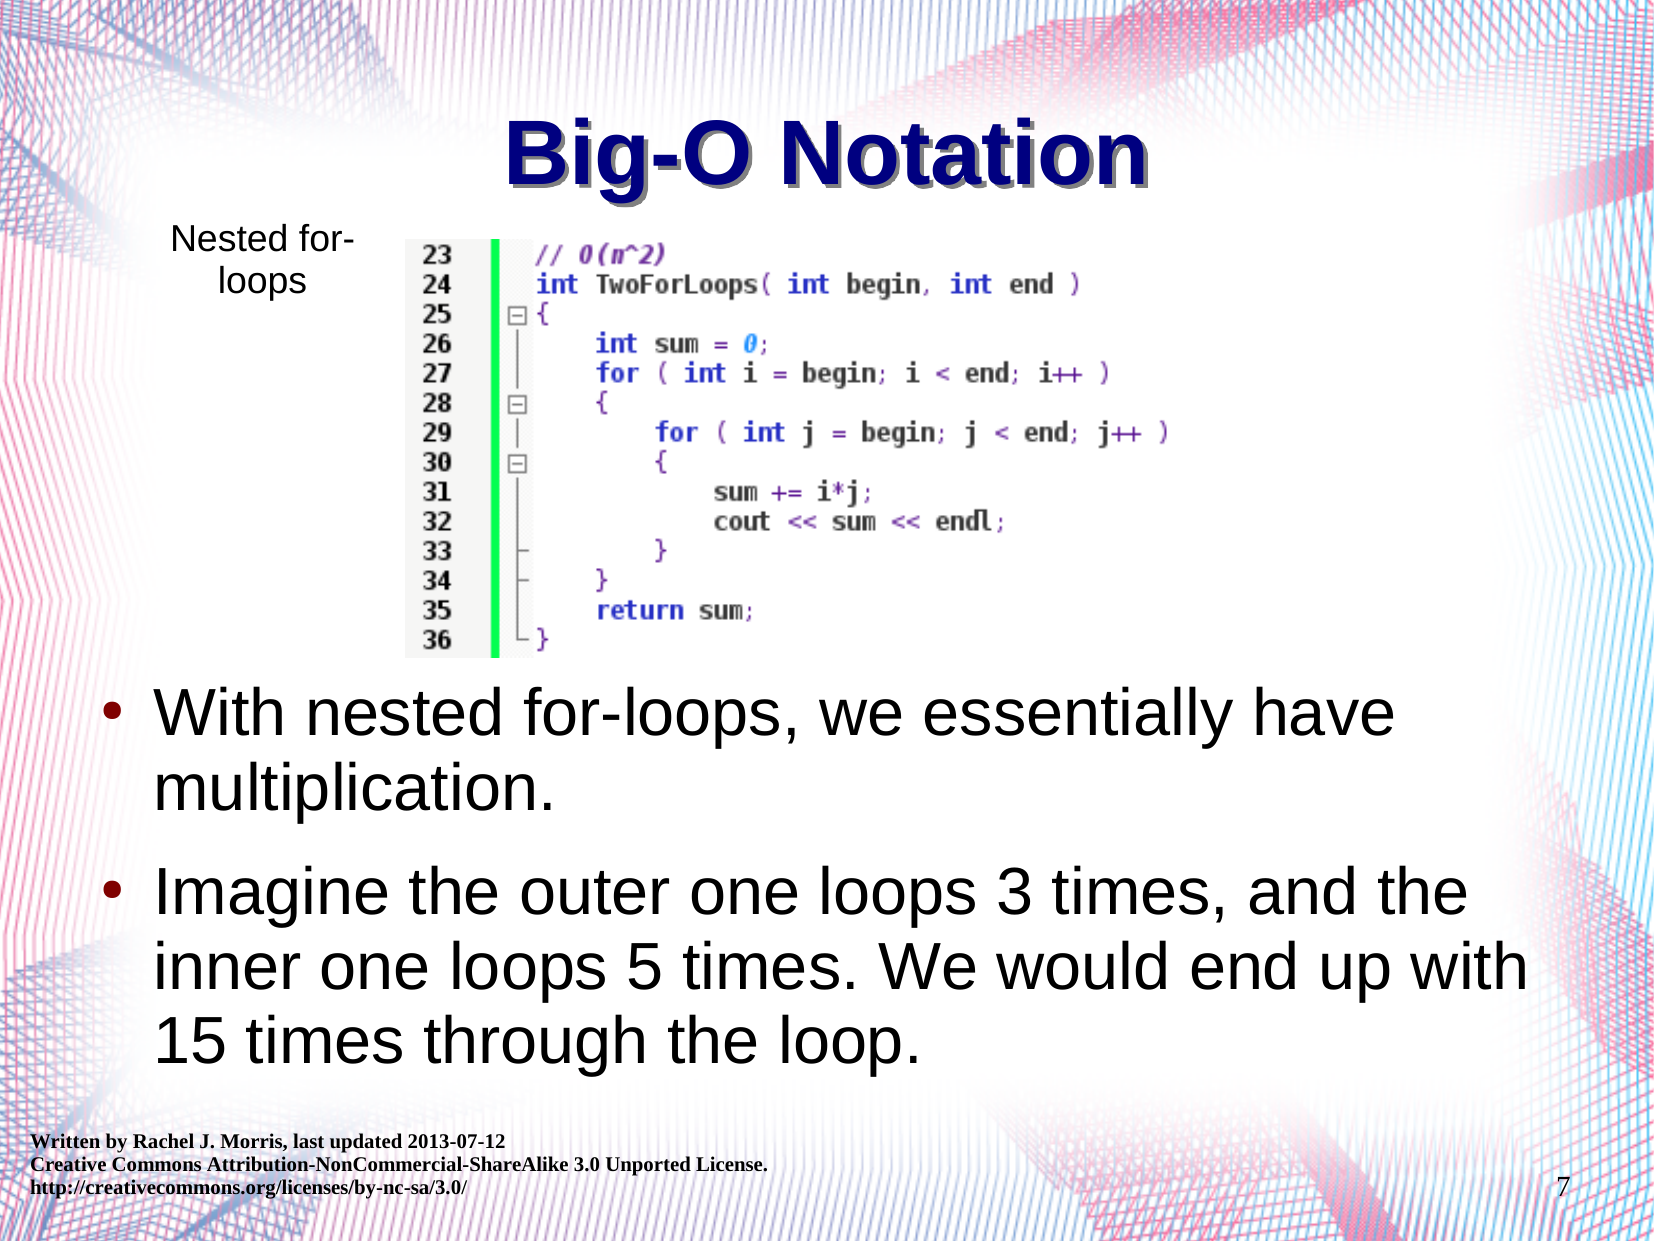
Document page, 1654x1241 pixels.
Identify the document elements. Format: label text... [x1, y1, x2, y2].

picture [0, 0, 1654, 1241]
list With nested for-loops, we essentially have multiplication. Imagine the outer one loops 3 times, and the inner one loops 5 times. We would end up with 15 times through the loop. [82, 675, 1571, 1079]
text_box Nested for-loops [120, 210, 406, 309]
title Big-O Notation [82, 49, 1571, 257]
